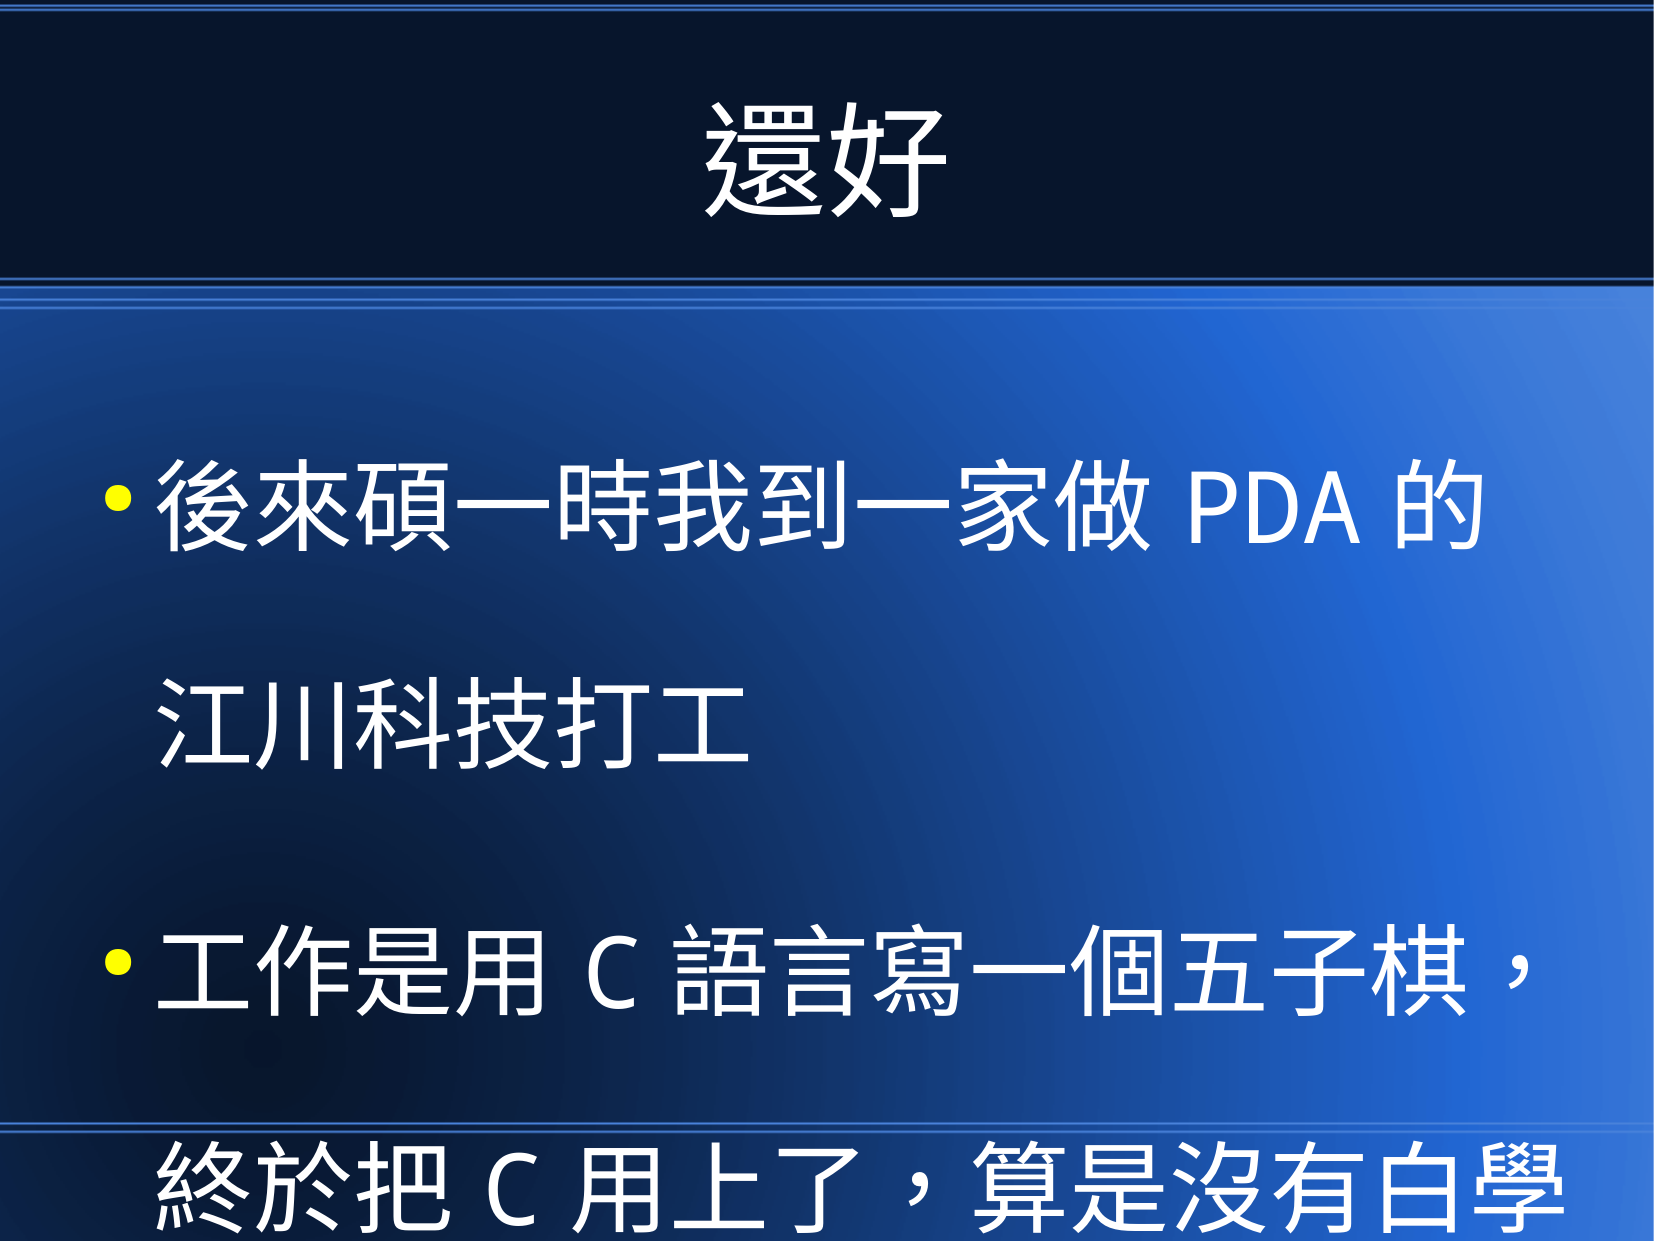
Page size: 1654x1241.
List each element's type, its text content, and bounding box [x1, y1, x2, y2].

list 後來碩一時我到一家做PDA的江川科技打工 工作是用C語言寫一個五子棋，終於把C用上了，算是沒有白學 [82, 355, 1571, 1241]
title 還好 [82, 49, 1571, 257]
picture [0, 0, 1654, 1241]
